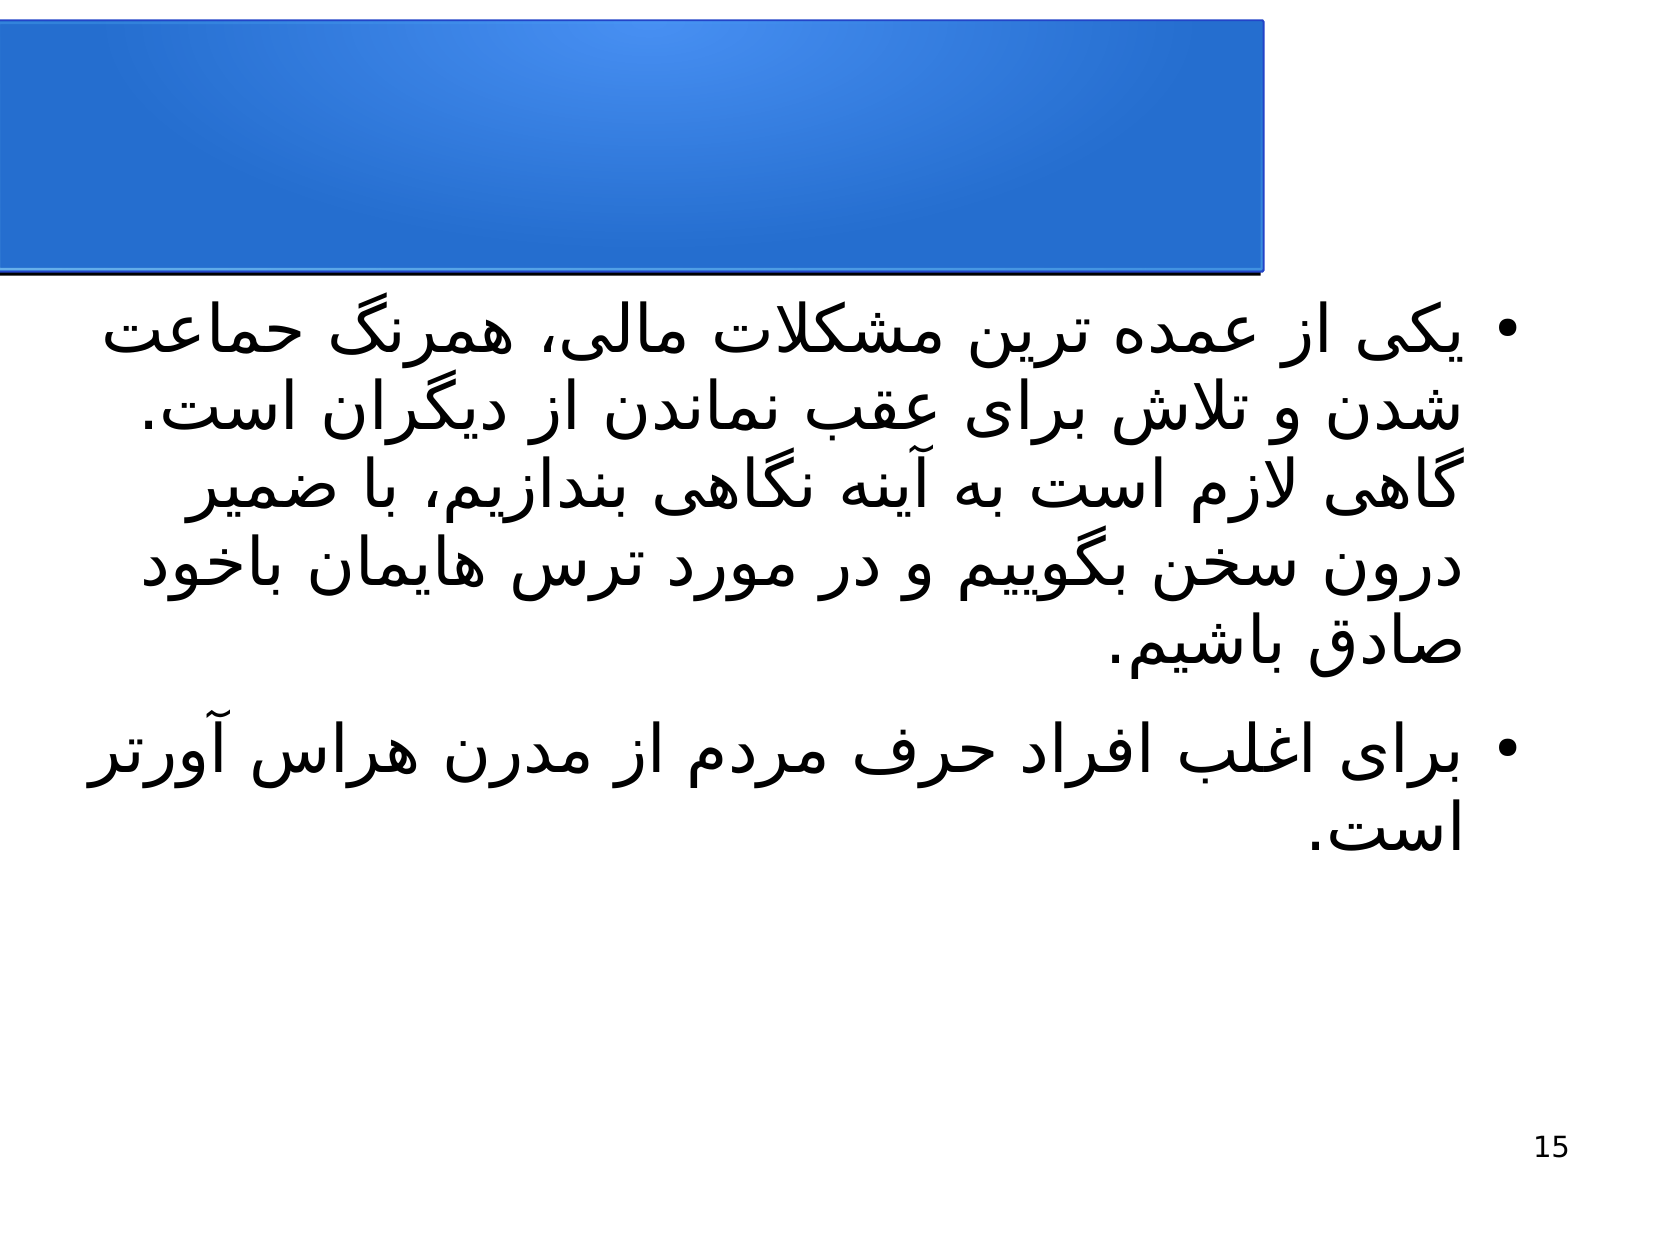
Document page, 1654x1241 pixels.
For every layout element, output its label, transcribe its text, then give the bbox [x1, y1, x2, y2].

list یکی از عمده ترین مشکلات مالی، همرنگ حماعت شدن و تلاش برای عقب نماندن از دیگران است. گاهی لازم است به آینه نگاهی بندازیم، با ضمیر درون سخن بگوییم و در مورد ترس هایمان باخود صادق باشیم. برای اغلب افراد حرف مردم از مدرن هراس آورتر است. [82, 290, 1538, 1010]
